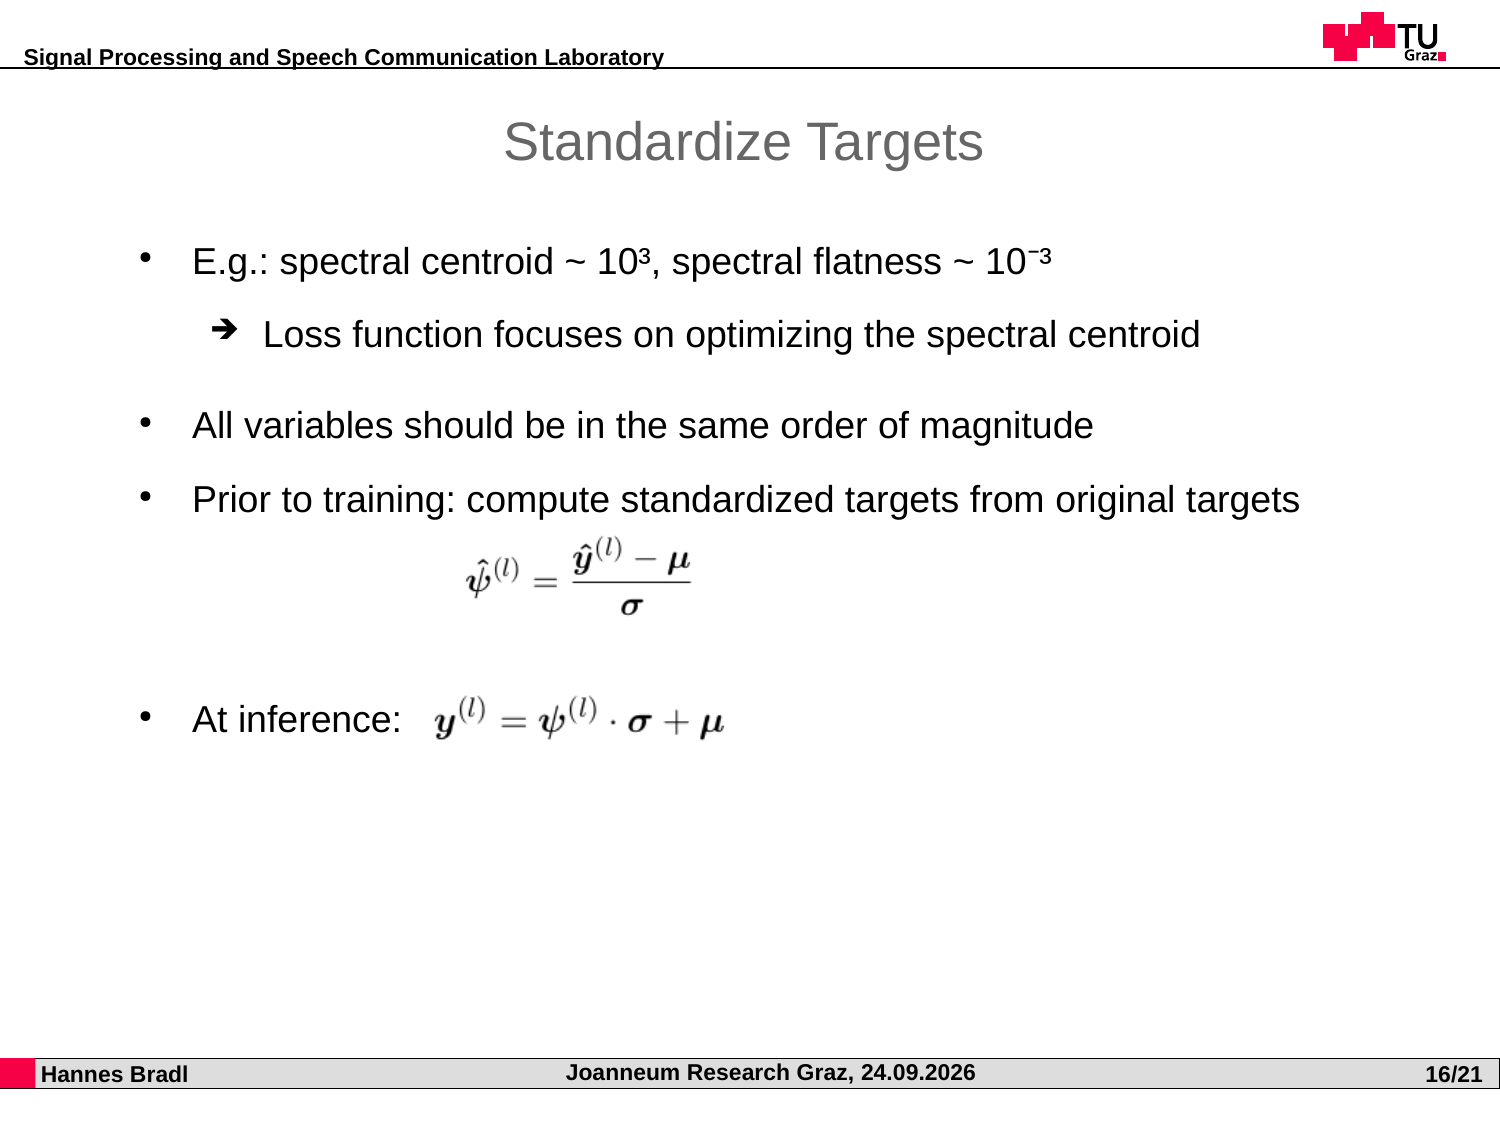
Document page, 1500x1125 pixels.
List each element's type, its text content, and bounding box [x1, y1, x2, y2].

list E.g.: spectral centroid ~ 10³, spectral flatness ~ 10⁻³ Loss function focuses on optimizing the spectral centroid All variables should be in the same order of magnitude Prior to training: compute standardized targets from original targets At inference: [106, 206, 1382, 602]
list Standardize Targets [107, 106, 1382, 201]
picture [450, 521, 697, 626]
picture [425, 690, 727, 750]
